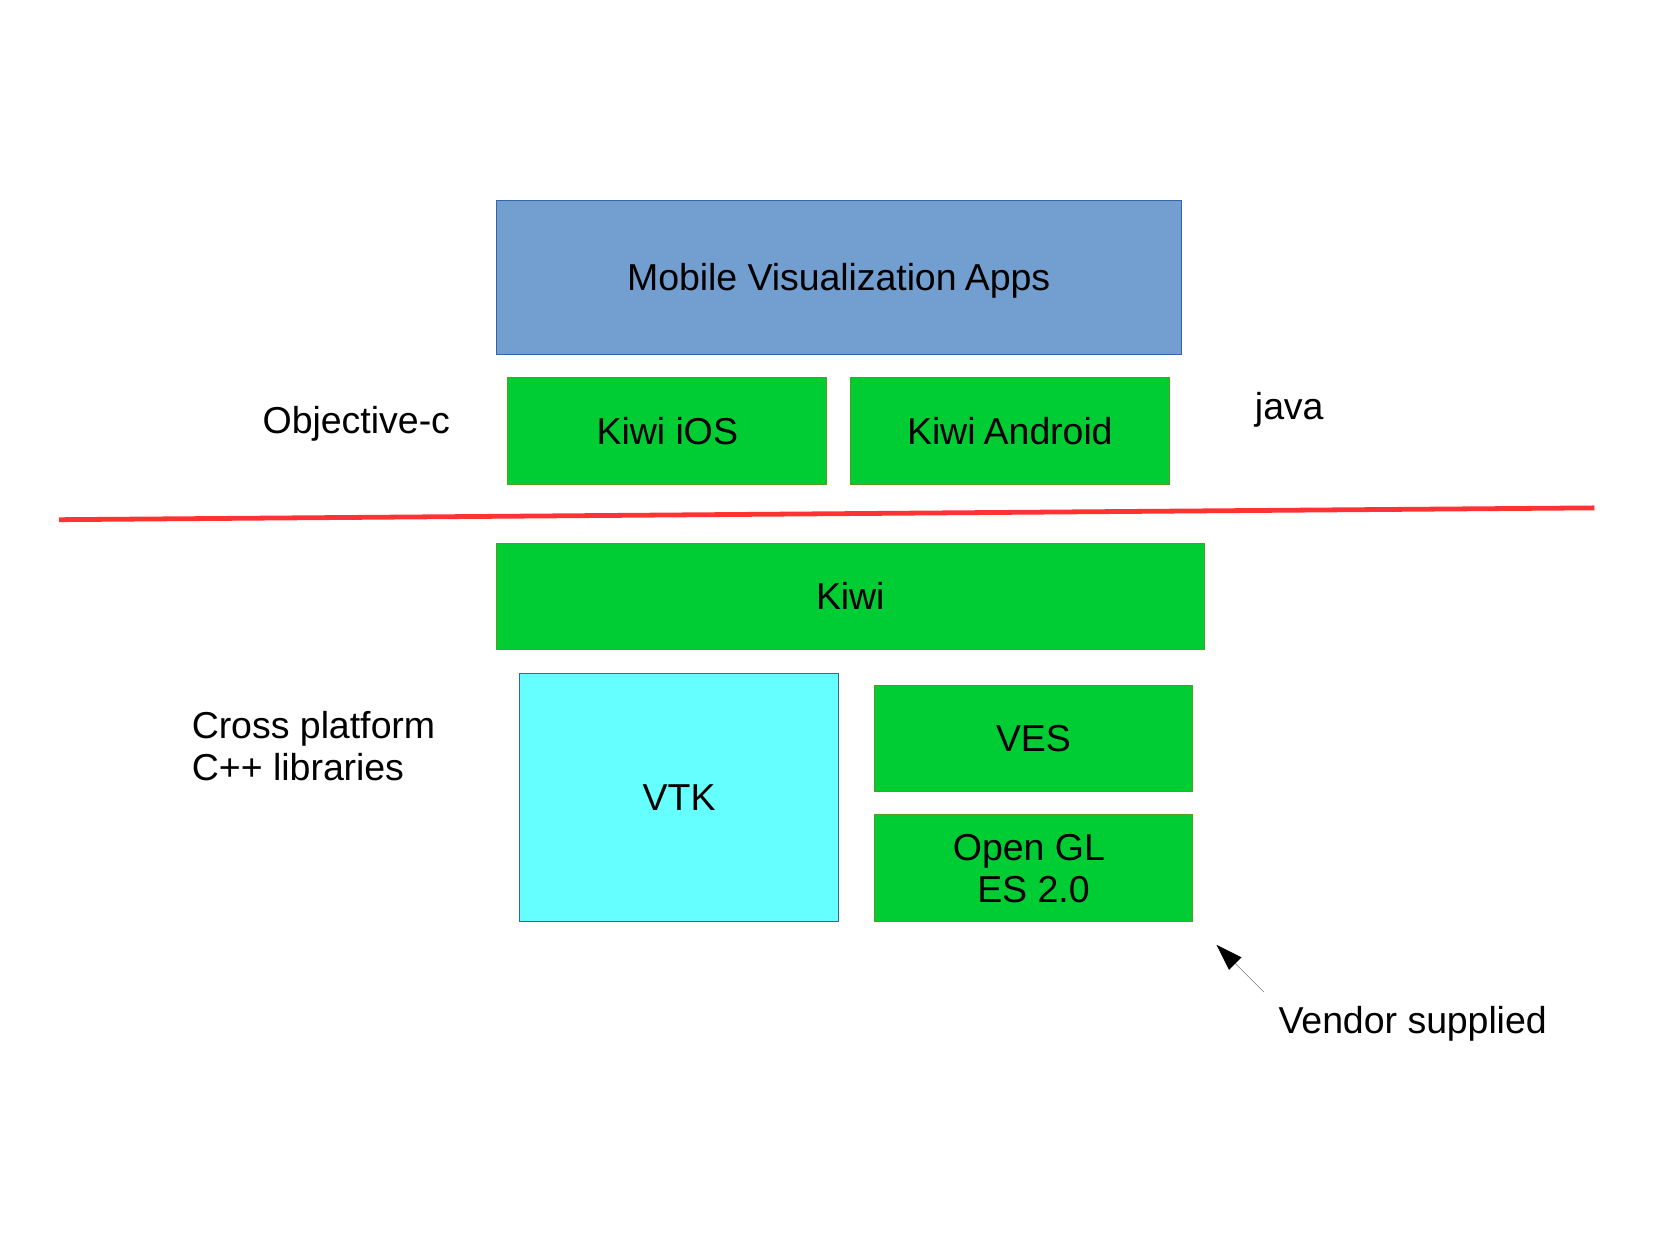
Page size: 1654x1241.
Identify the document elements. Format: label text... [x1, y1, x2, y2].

text_box Kiwi [496, 543, 1205, 650]
text_box VES [874, 685, 1193, 792]
text_box Open GL ES 2.0 [874, 814, 1193, 922]
text_box java [1240, 377, 1339, 435]
text_box Cross platform C++ libraries [177, 696, 451, 796]
text_box Objective-c [248, 392, 465, 449]
text_box Kiwi iOS [507, 377, 827, 485]
text_box Mobile Visualization Apps [496, 200, 1182, 355]
text_box Vendor supplied [1263, 992, 1562, 1049]
text_box VTK [519, 673, 839, 922]
text_box Kiwi Android [850, 377, 1170, 485]
